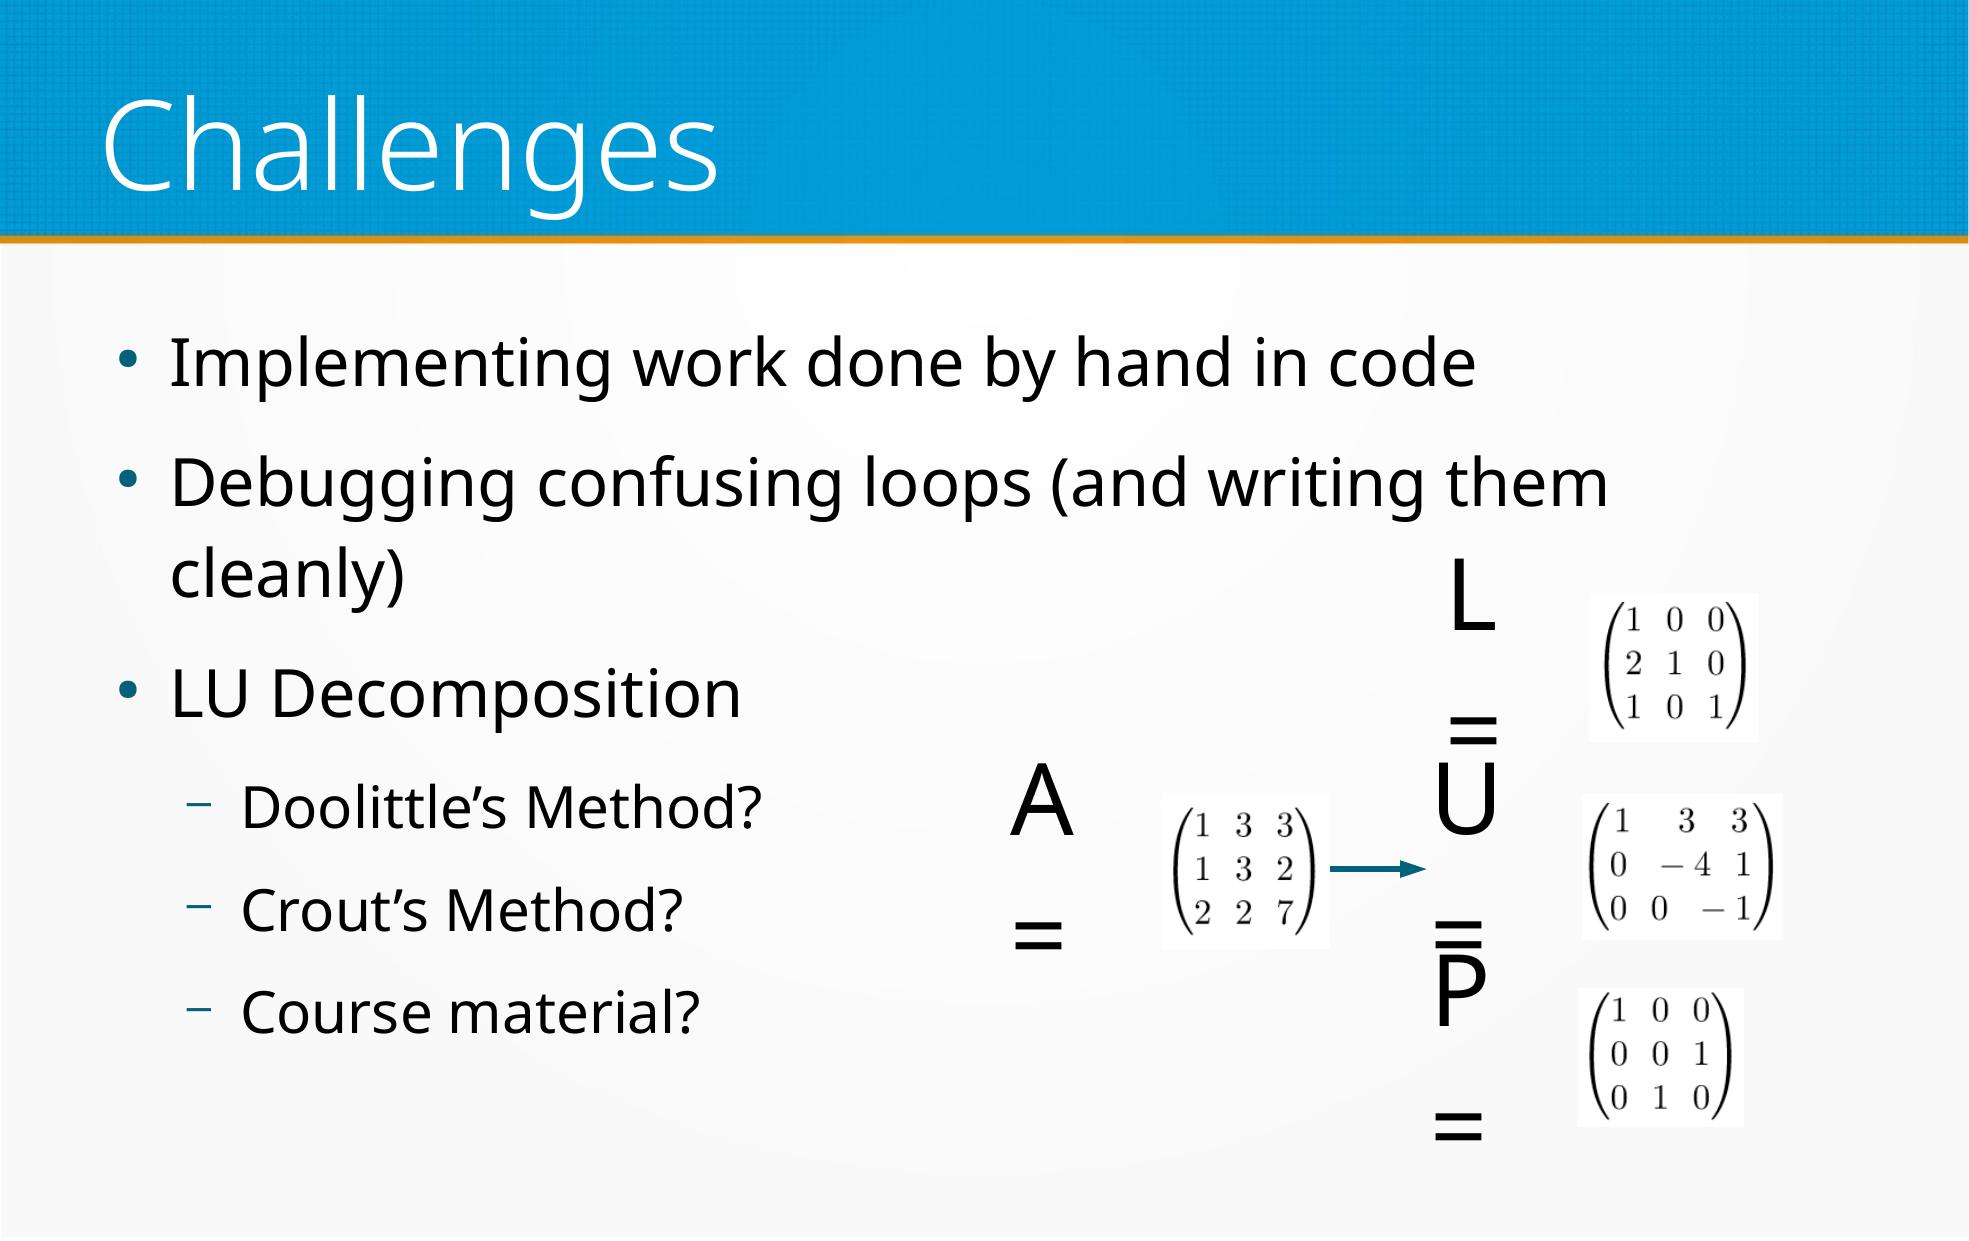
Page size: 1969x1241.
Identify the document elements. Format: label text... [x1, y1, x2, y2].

text_box A = [1005, 732, 1163, 997]
picture [0, 233, 1969, 1241]
text_box U = [1425, 732, 1576, 996]
text_box P = [1425, 996, 1574, 1188]
list Implementing work done by hand in code Debugging confusing loops (and writing them cleanly) LU Decomposition Doolittle’s Method? Crout’s Method? Course material? [98, 315, 1861, 1081]
title Challenges [98, 19, 1870, 227]
text_box L = [1440, 528, 1576, 732]
